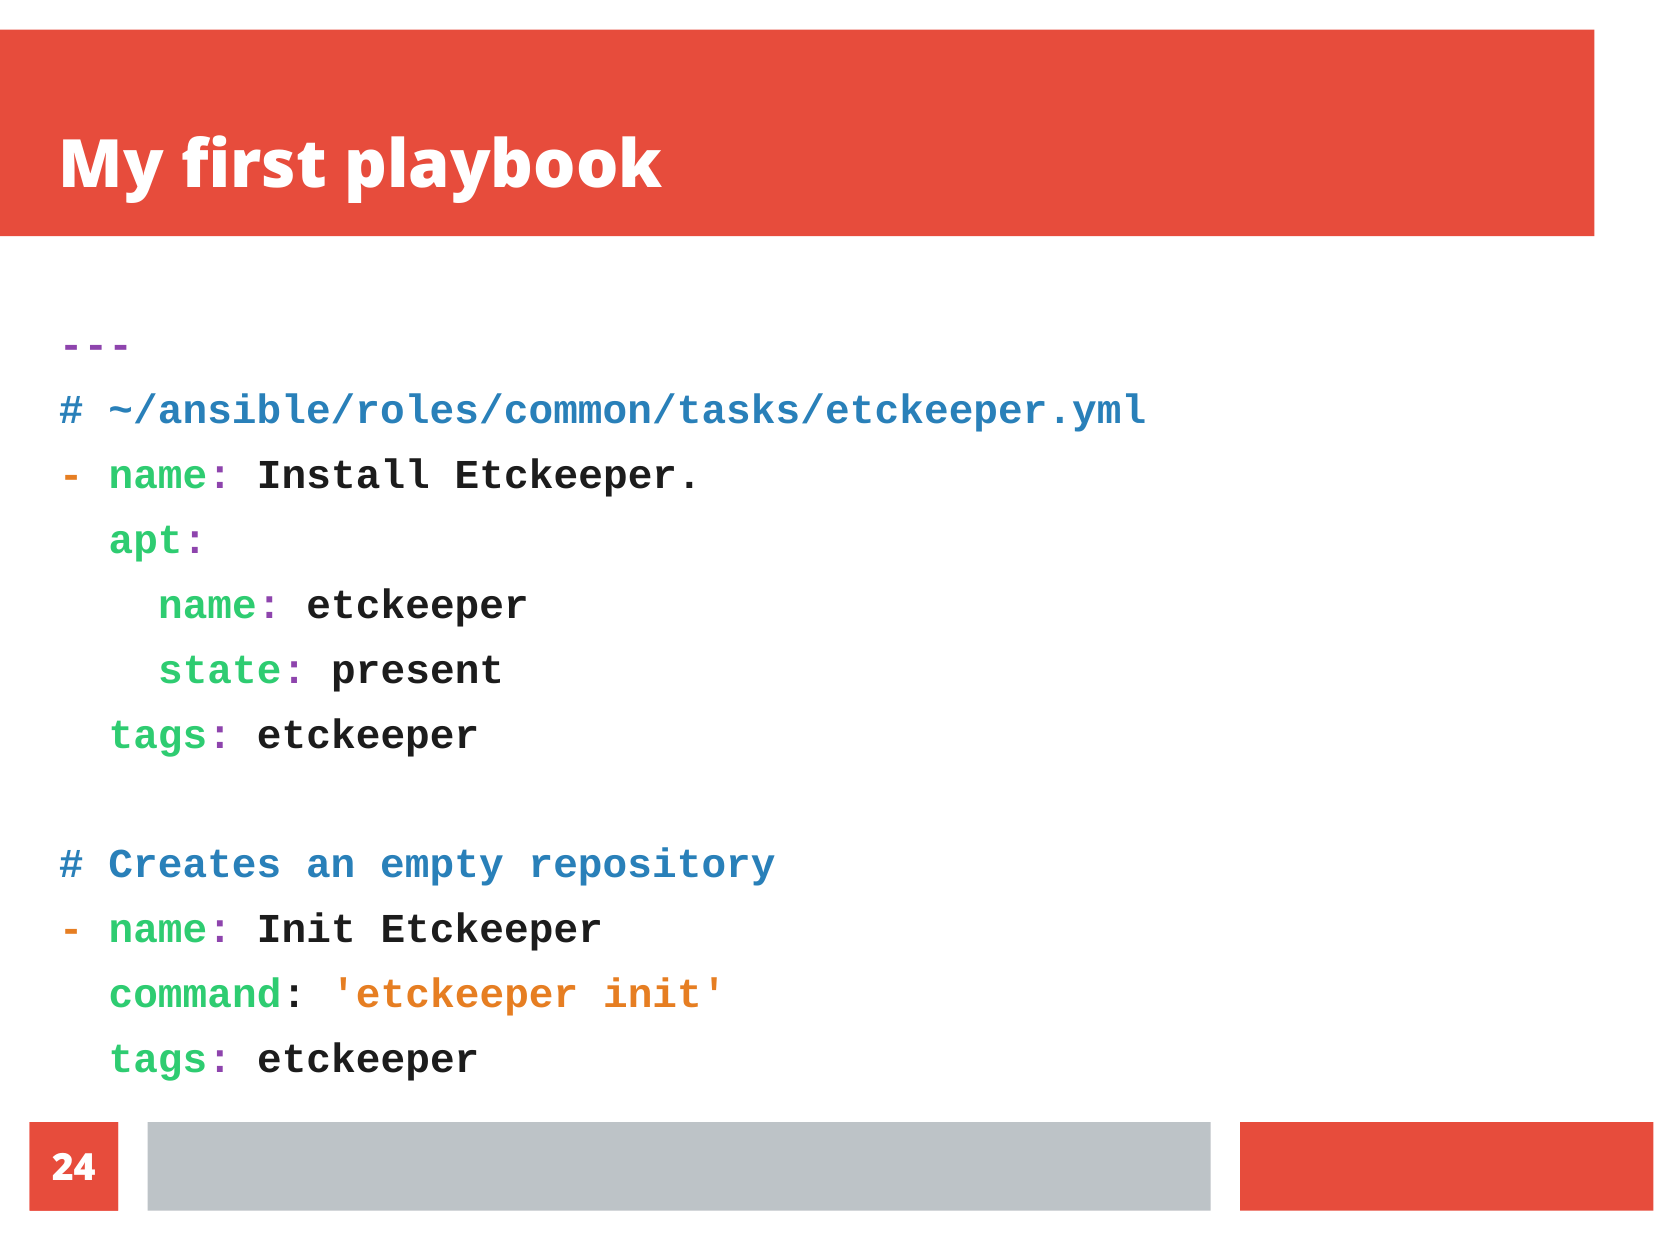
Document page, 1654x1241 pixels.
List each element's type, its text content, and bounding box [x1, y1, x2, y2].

list --- # ~/ansible/roles/common/tasks/etckeeper.yml - name: Install Etckeeper. apt: name: etckeeper state: present tags: etckeeper # Creates an empty repository - name: Init Etckeeper command: 'etckeeper init' tags: etckeeper [59, 324, 1565, 1093]
title My first playbook [59, 59, 1595, 207]
